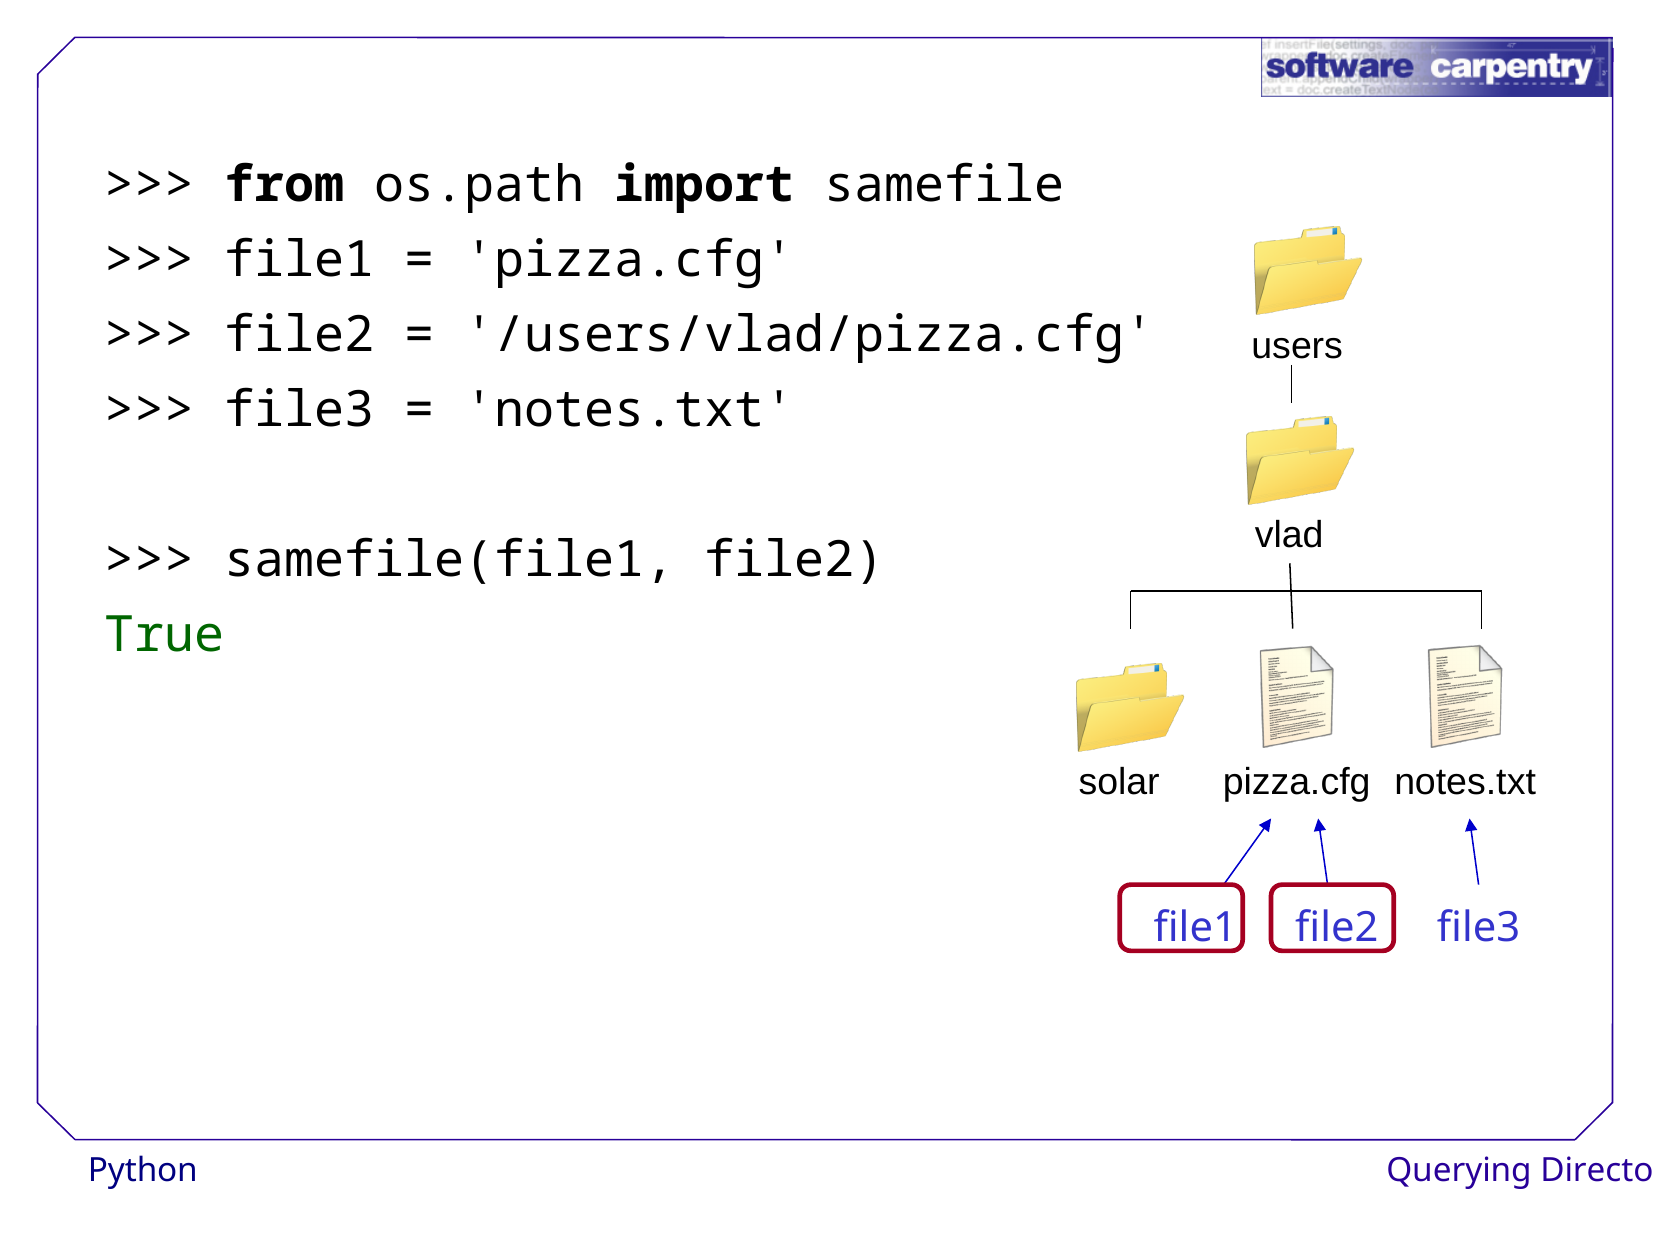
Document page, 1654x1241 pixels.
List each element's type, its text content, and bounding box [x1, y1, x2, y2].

text_box file2 [1280, 887, 1391, 941]
text_box file1 [1138, 879, 1253, 941]
picture [1261, 39, 1613, 97]
text_box notes.txt [1379, 753, 1552, 811]
text_box solar [1063, 753, 1175, 811]
text_box vlad [1240, 506, 1339, 564]
picture [1250, 212, 1366, 328]
text_box file3 [1422, 879, 1536, 941]
text_box users [1236, 316, 1358, 375]
picture [1242, 402, 1358, 518]
text_box >>> from os.path import samefile >>> file1 = 'pizza.cfg' >>> file2 = '/users/vlad/pizza.cfg' >>> file3 = 'notes.txt' >>> samefile(file1, file2) True [89, 128, 1512, 1037]
text_box file2 [1280, 879, 1394, 887]
picture [1240, 639, 1354, 753]
text_box file1 [1138, 887, 1240, 941]
text_box pizza.cfg [1208, 753, 1379, 811]
picture [1072, 649, 1188, 765]
picture [1408, 638, 1523, 753]
